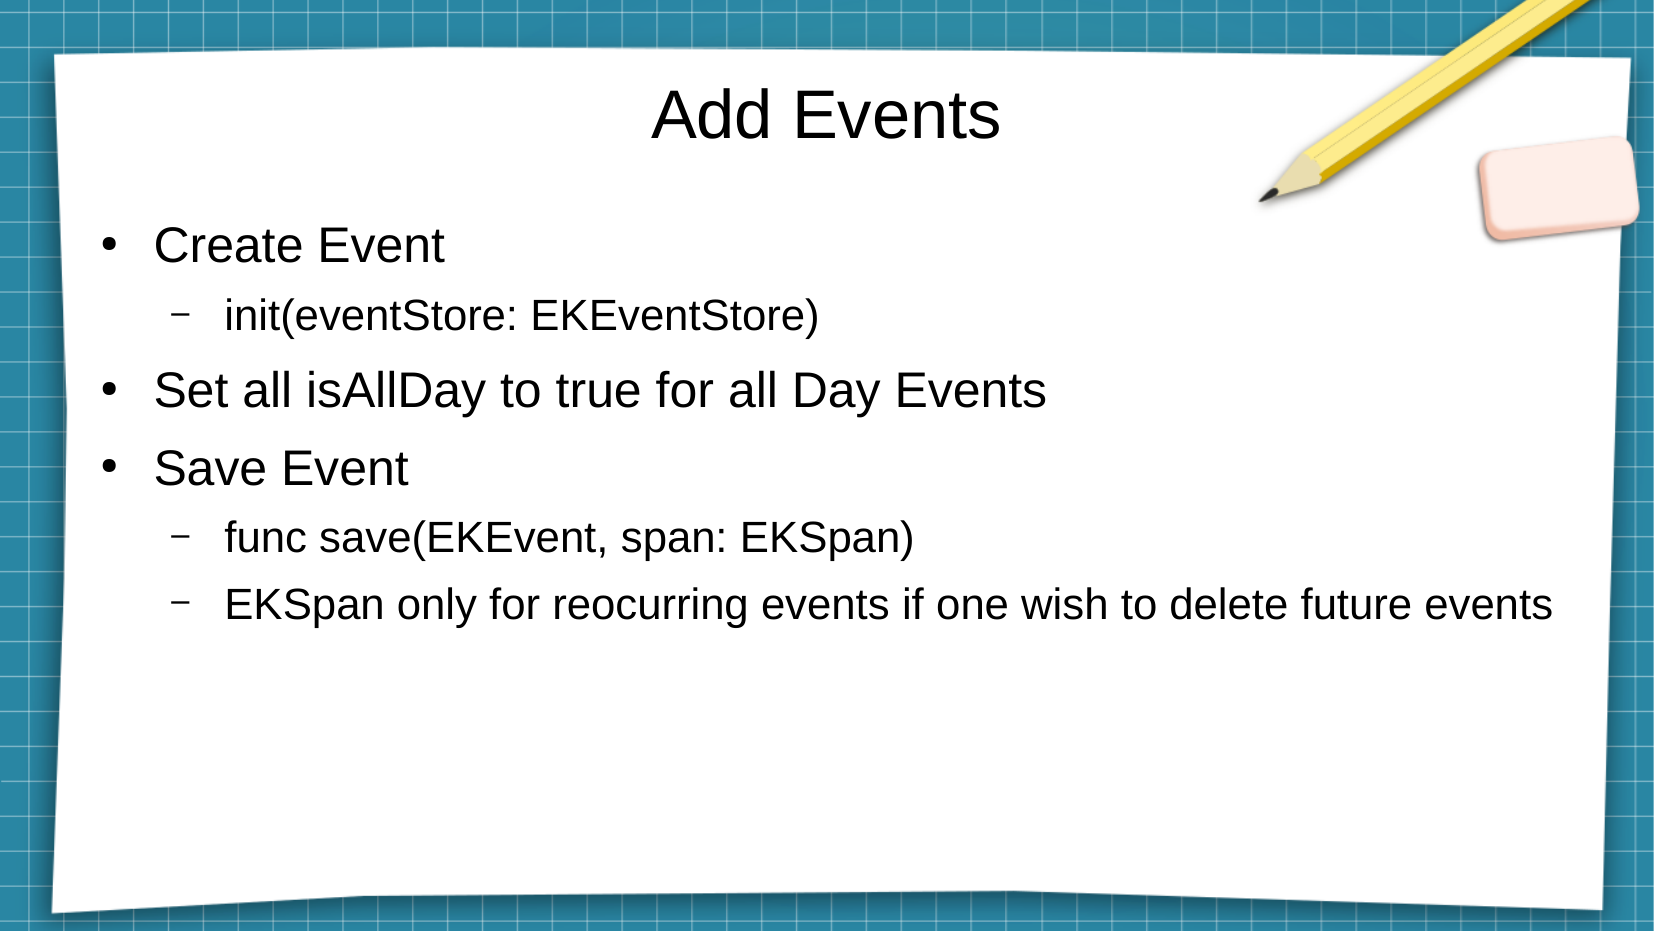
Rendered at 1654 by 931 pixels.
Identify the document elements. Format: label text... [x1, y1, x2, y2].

title Add Events [82, 37, 1571, 193]
picture [0, 0, 1654, 931]
list Create Event init(eventStore: EKEventStore) Set all isAllDay to true for all Day Events Save Event func save(EKEvent, span: EKSpan) EKSpan only for reocurring events if one wish to delete future events [82, 217, 1571, 758]
